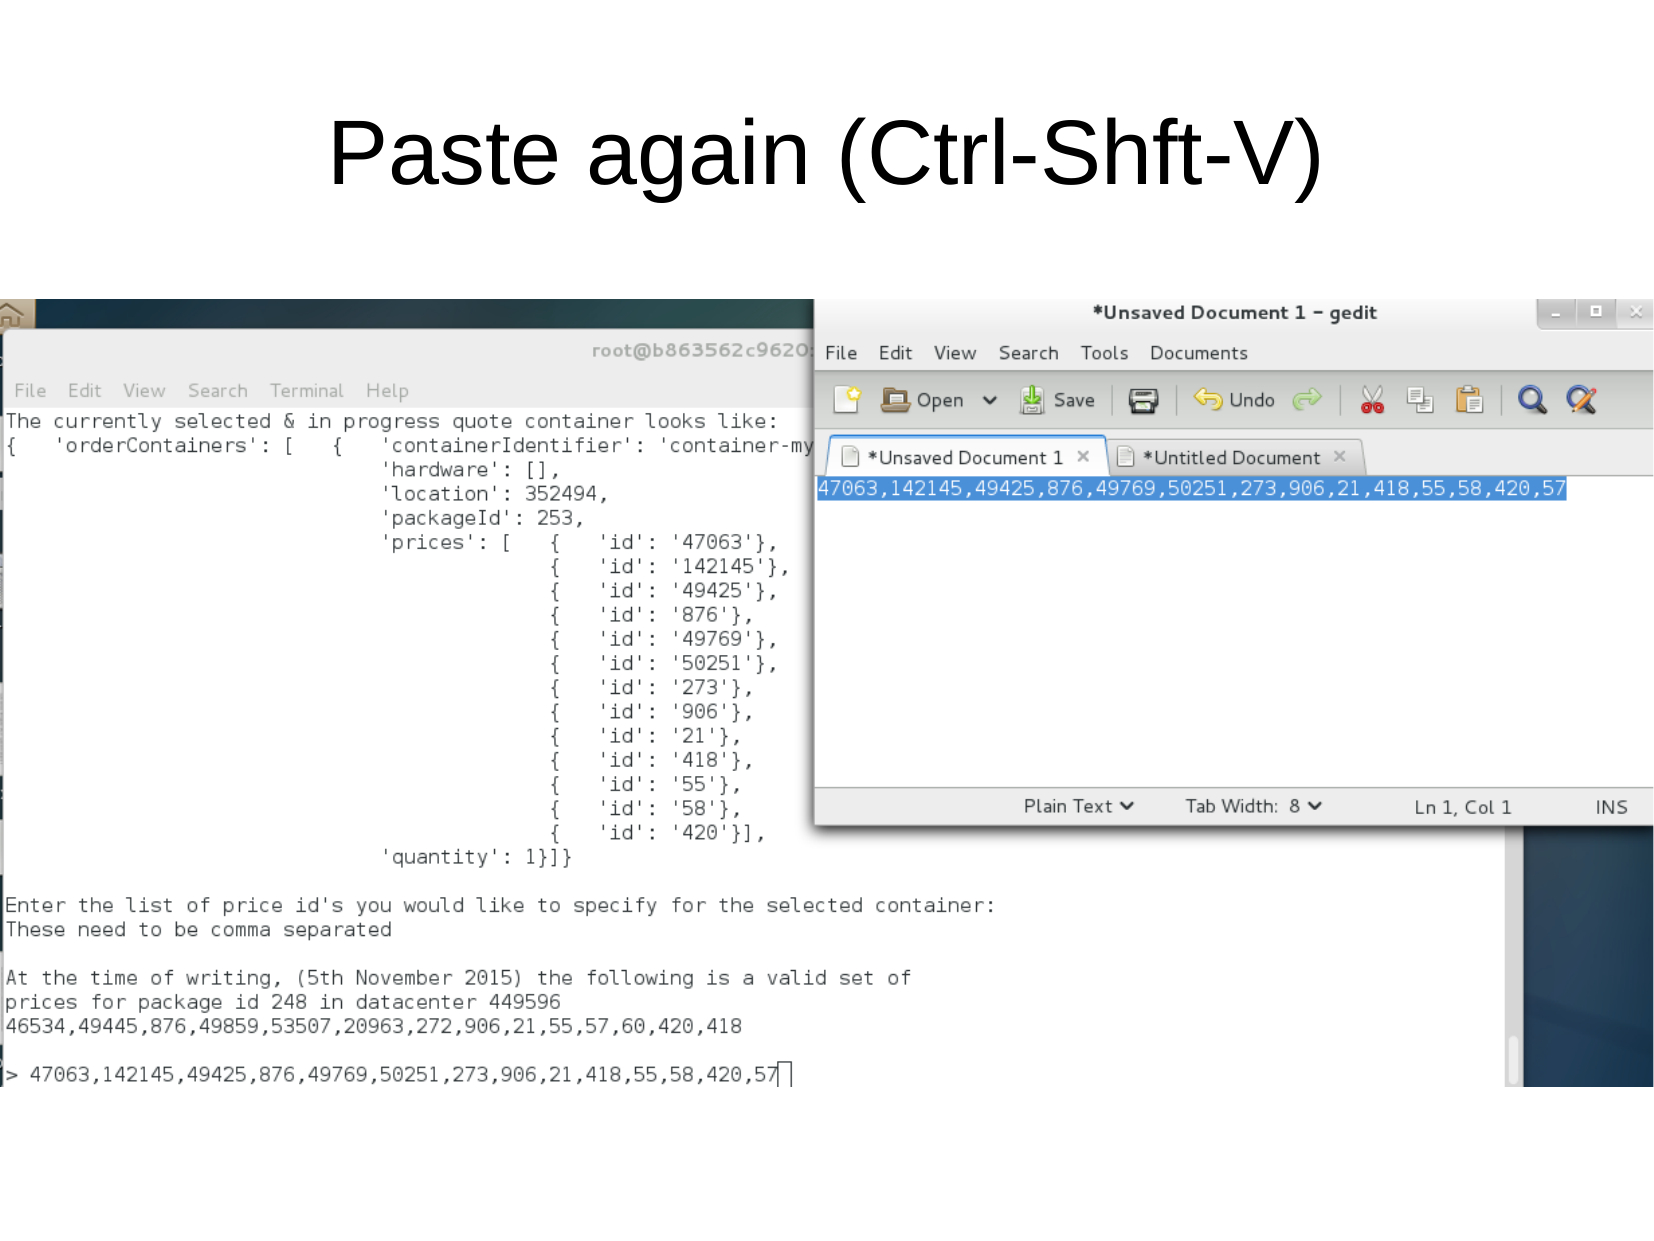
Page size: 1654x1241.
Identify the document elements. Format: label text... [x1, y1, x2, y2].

title Paste again (Ctrl-Shft-V) [82, 49, 1571, 257]
picture [0, 299, 1654, 1087]
